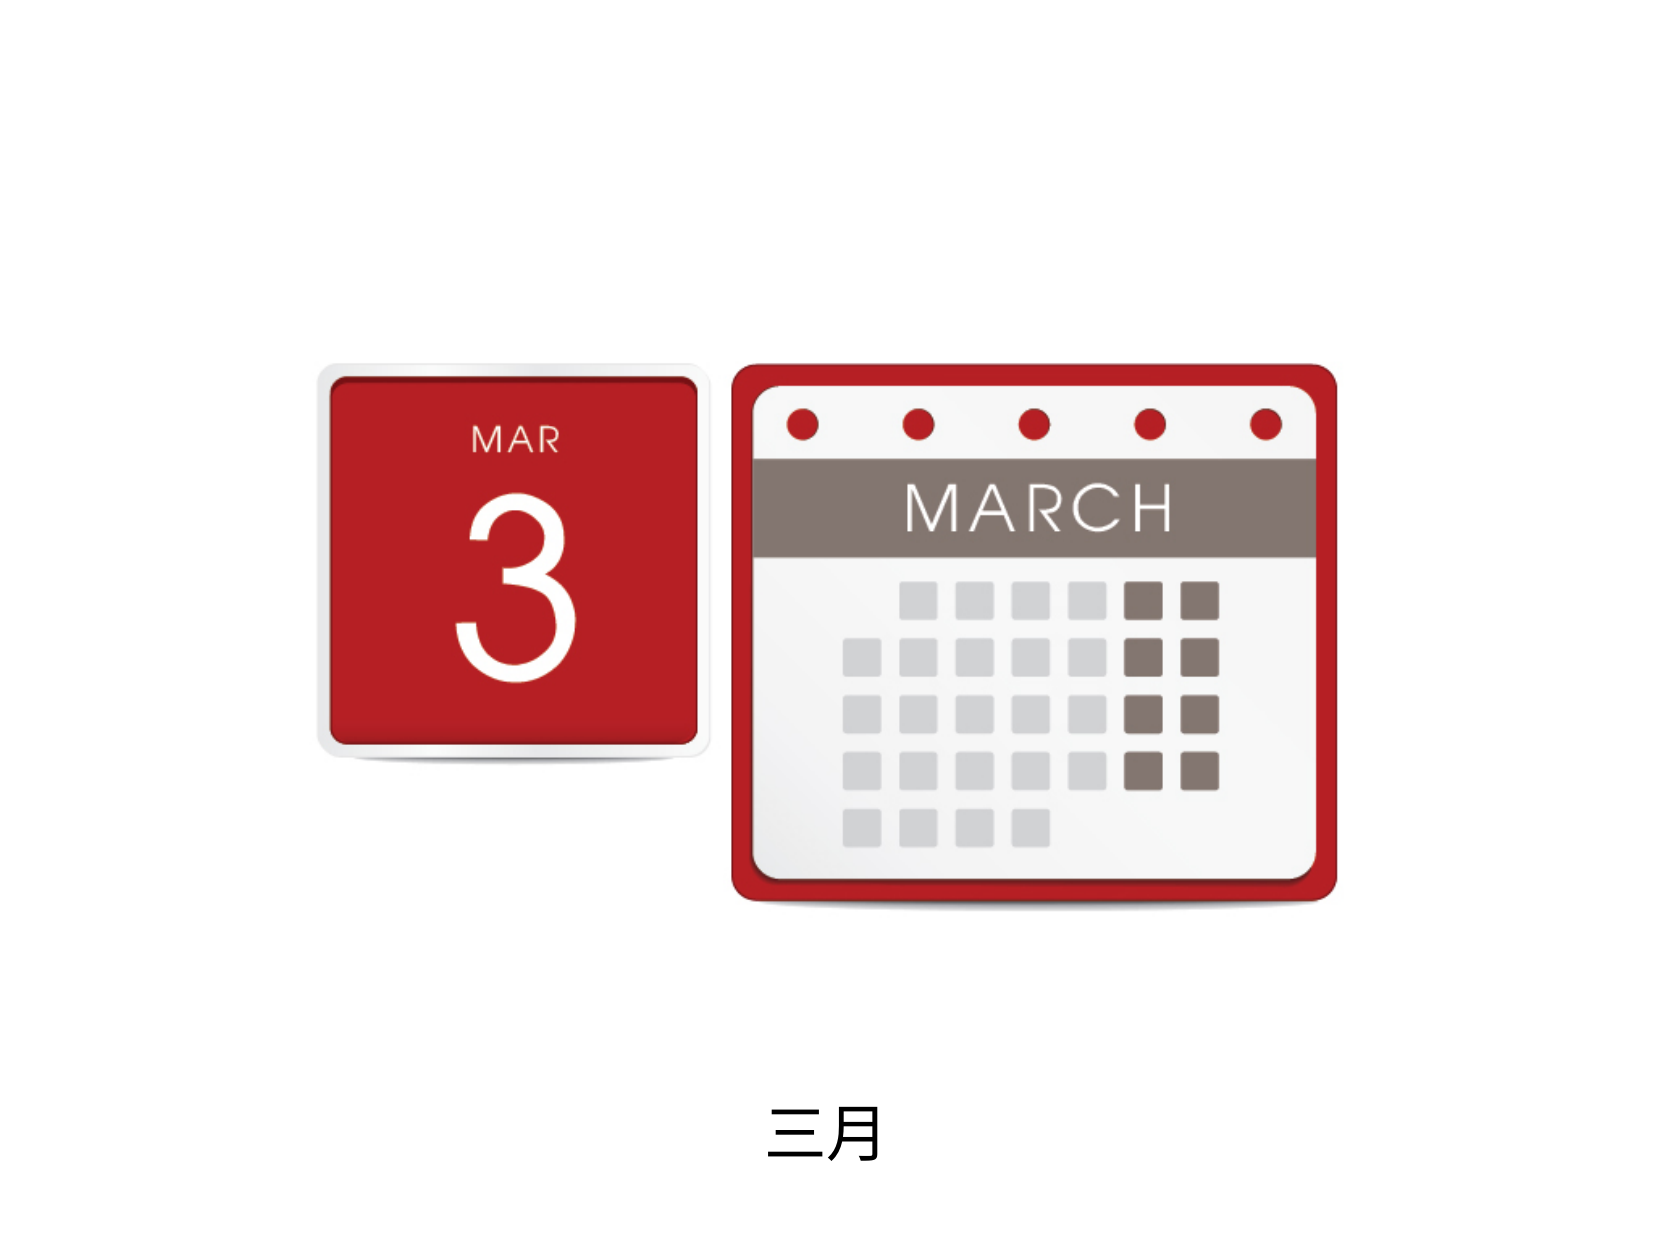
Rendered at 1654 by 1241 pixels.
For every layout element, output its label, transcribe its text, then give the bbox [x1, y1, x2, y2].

picture [0, 0, 1654, 1241]
title 三月 [82, 1025, 1571, 1233]
